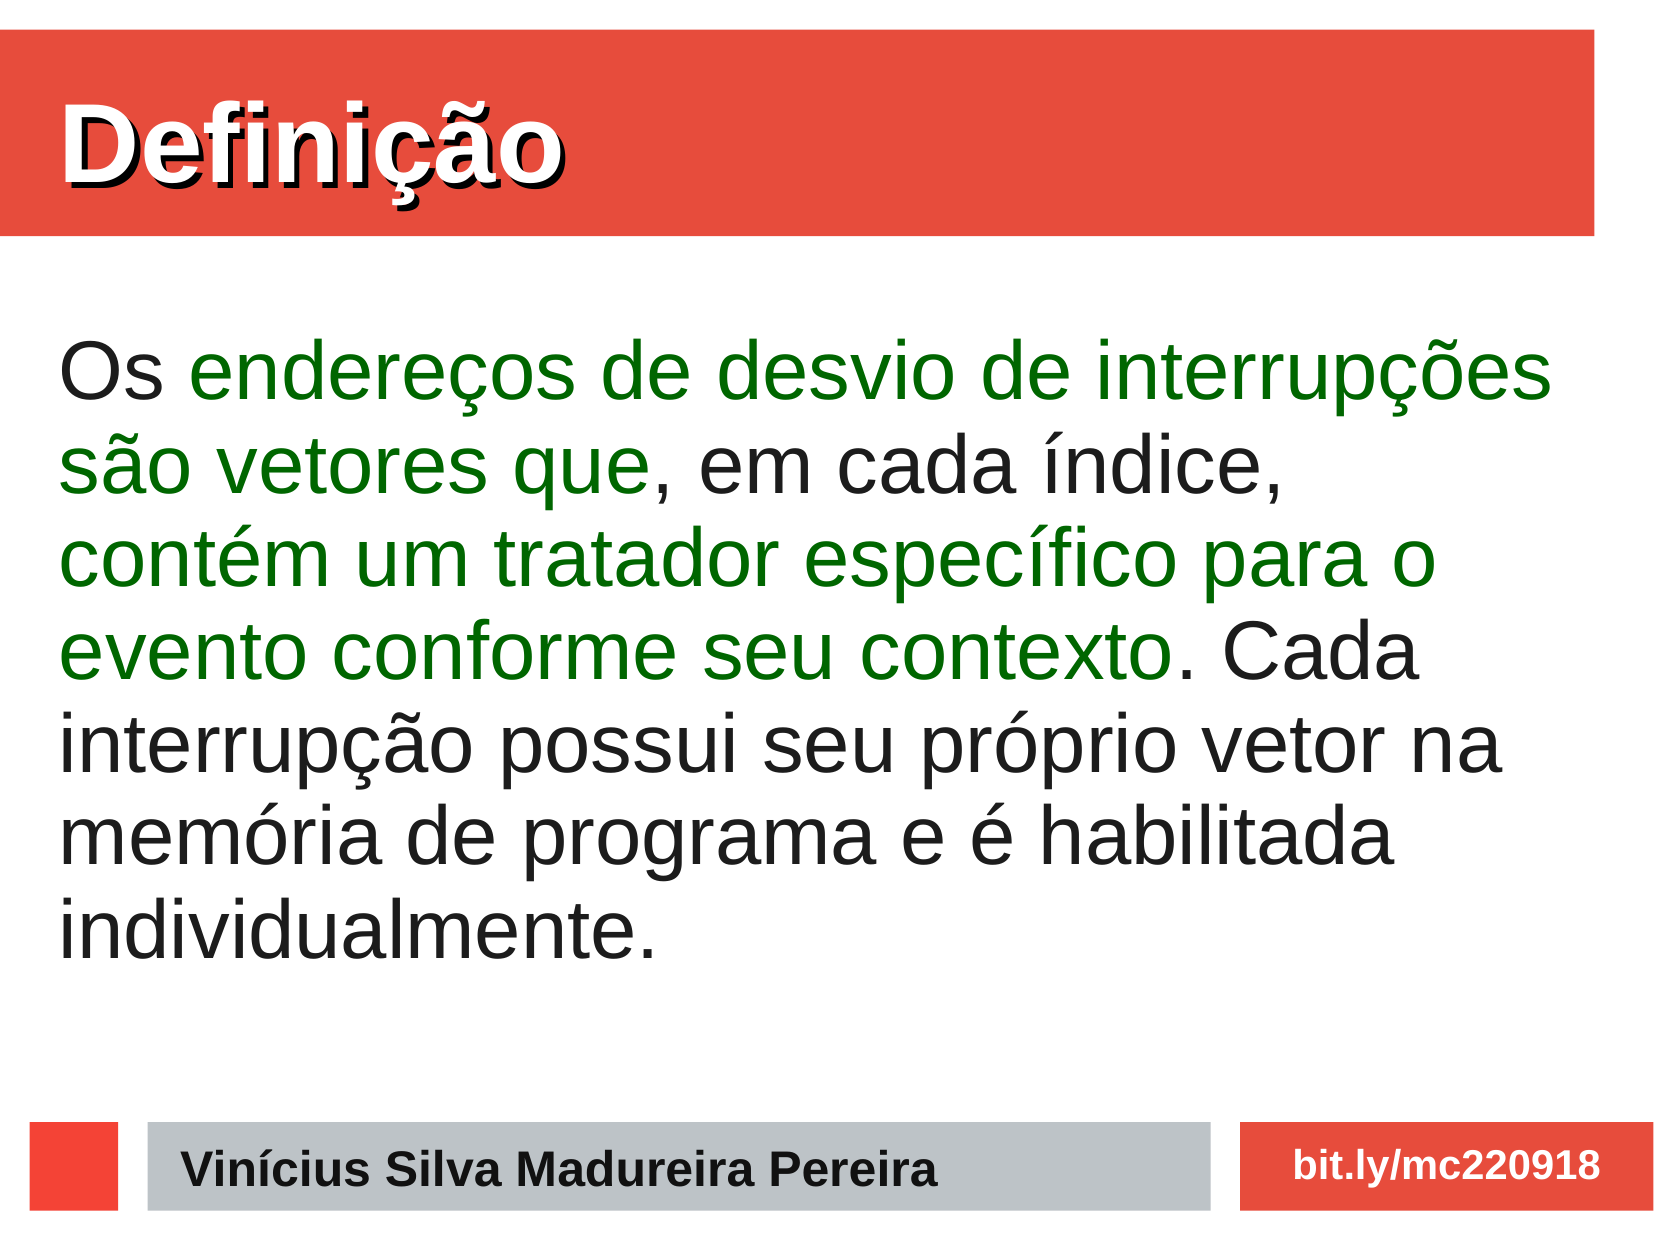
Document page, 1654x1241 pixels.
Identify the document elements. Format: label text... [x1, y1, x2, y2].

title Definição [59, 59, 1595, 207]
list Os endereços de desvio de interrupções são vetores que, em cada índice, contém um tratador específico para o evento conforme seu contexto. Cada interrupção possui seu próprio vetor na memória de programa e é habilitada individualmente. [59, 324, 1565, 1093]
text_box Vinícius Silva Madureira Pereira [165, 1133, 1170, 1205]
text_box bit.ly/mc220918 [1228, 1133, 1654, 1205]
